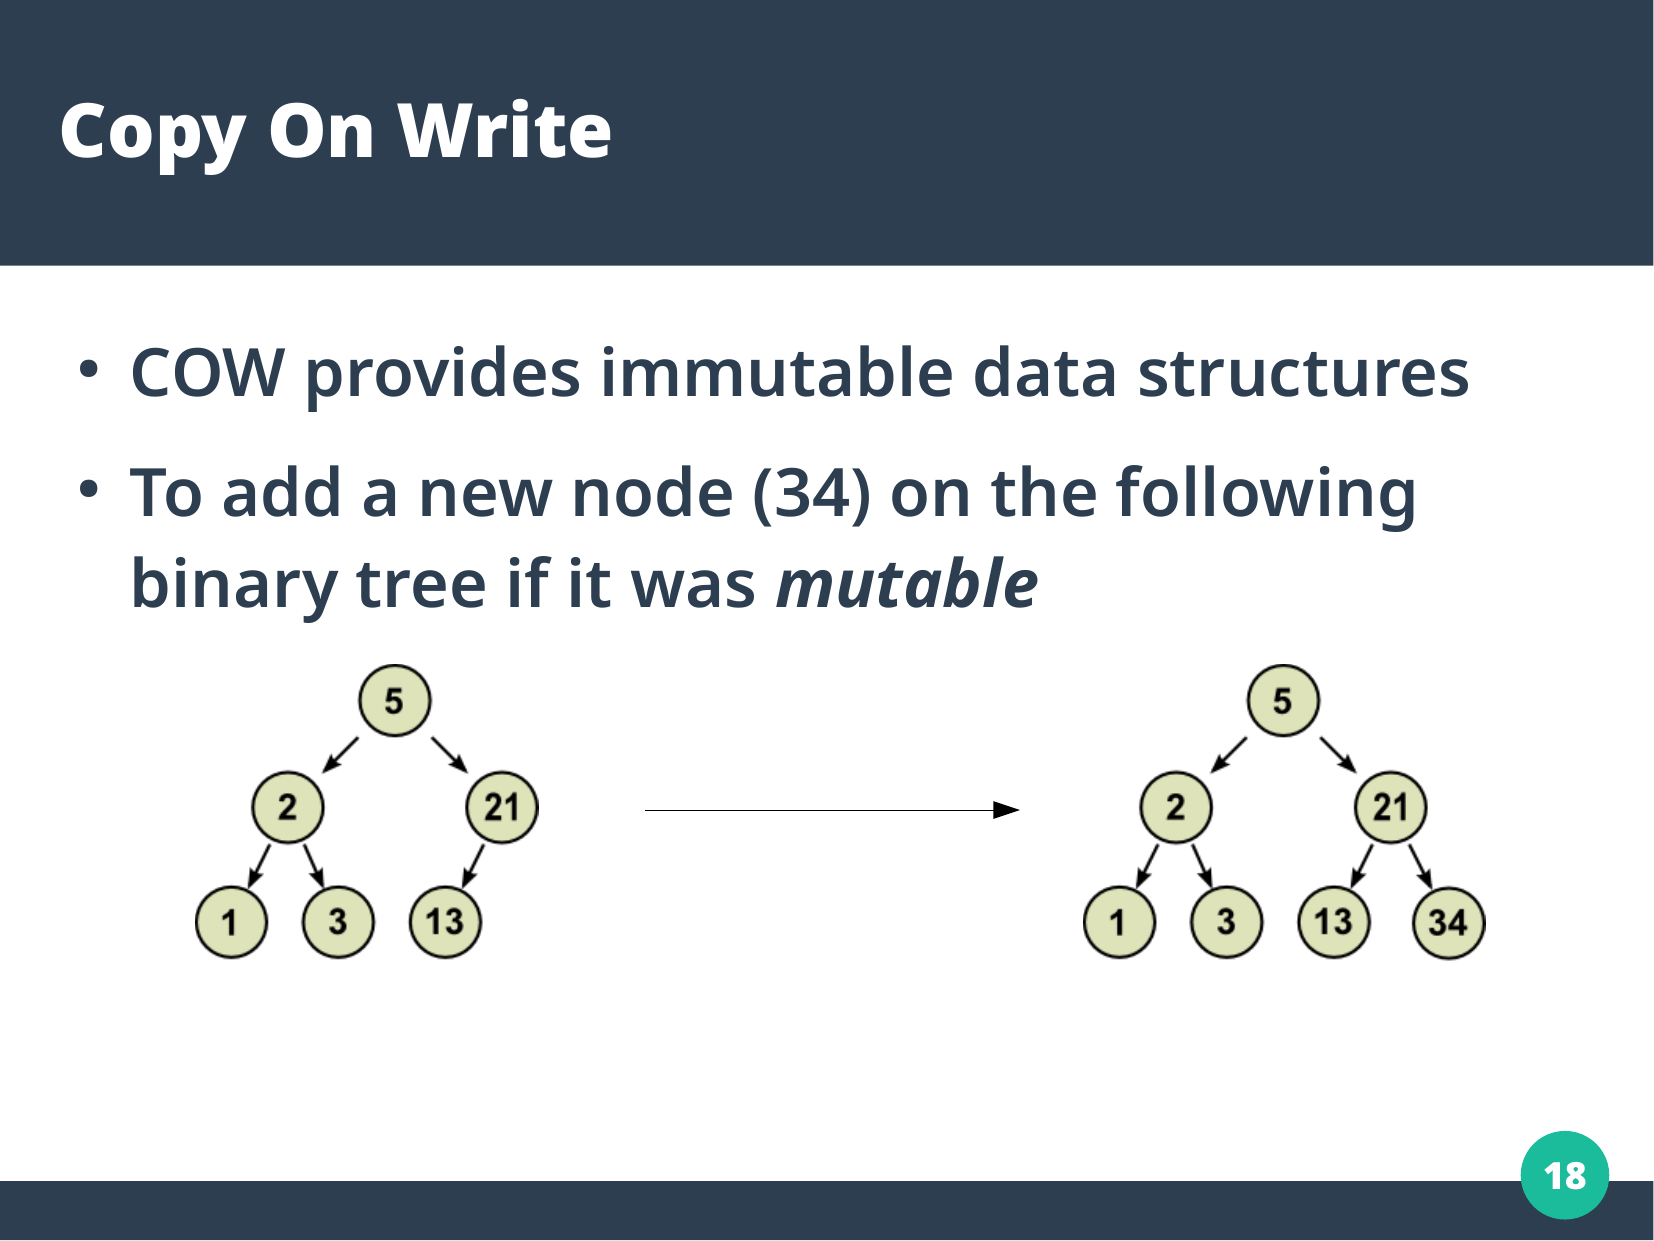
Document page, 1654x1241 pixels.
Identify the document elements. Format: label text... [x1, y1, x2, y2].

title Copy On Write [59, 49, 1595, 207]
picture [1083, 664, 1486, 976]
list COW provides immutable data structures To add a new node (34) on the following binary tree if it was mutable [59, 324, 1595, 1152]
picture [195, 664, 539, 976]
